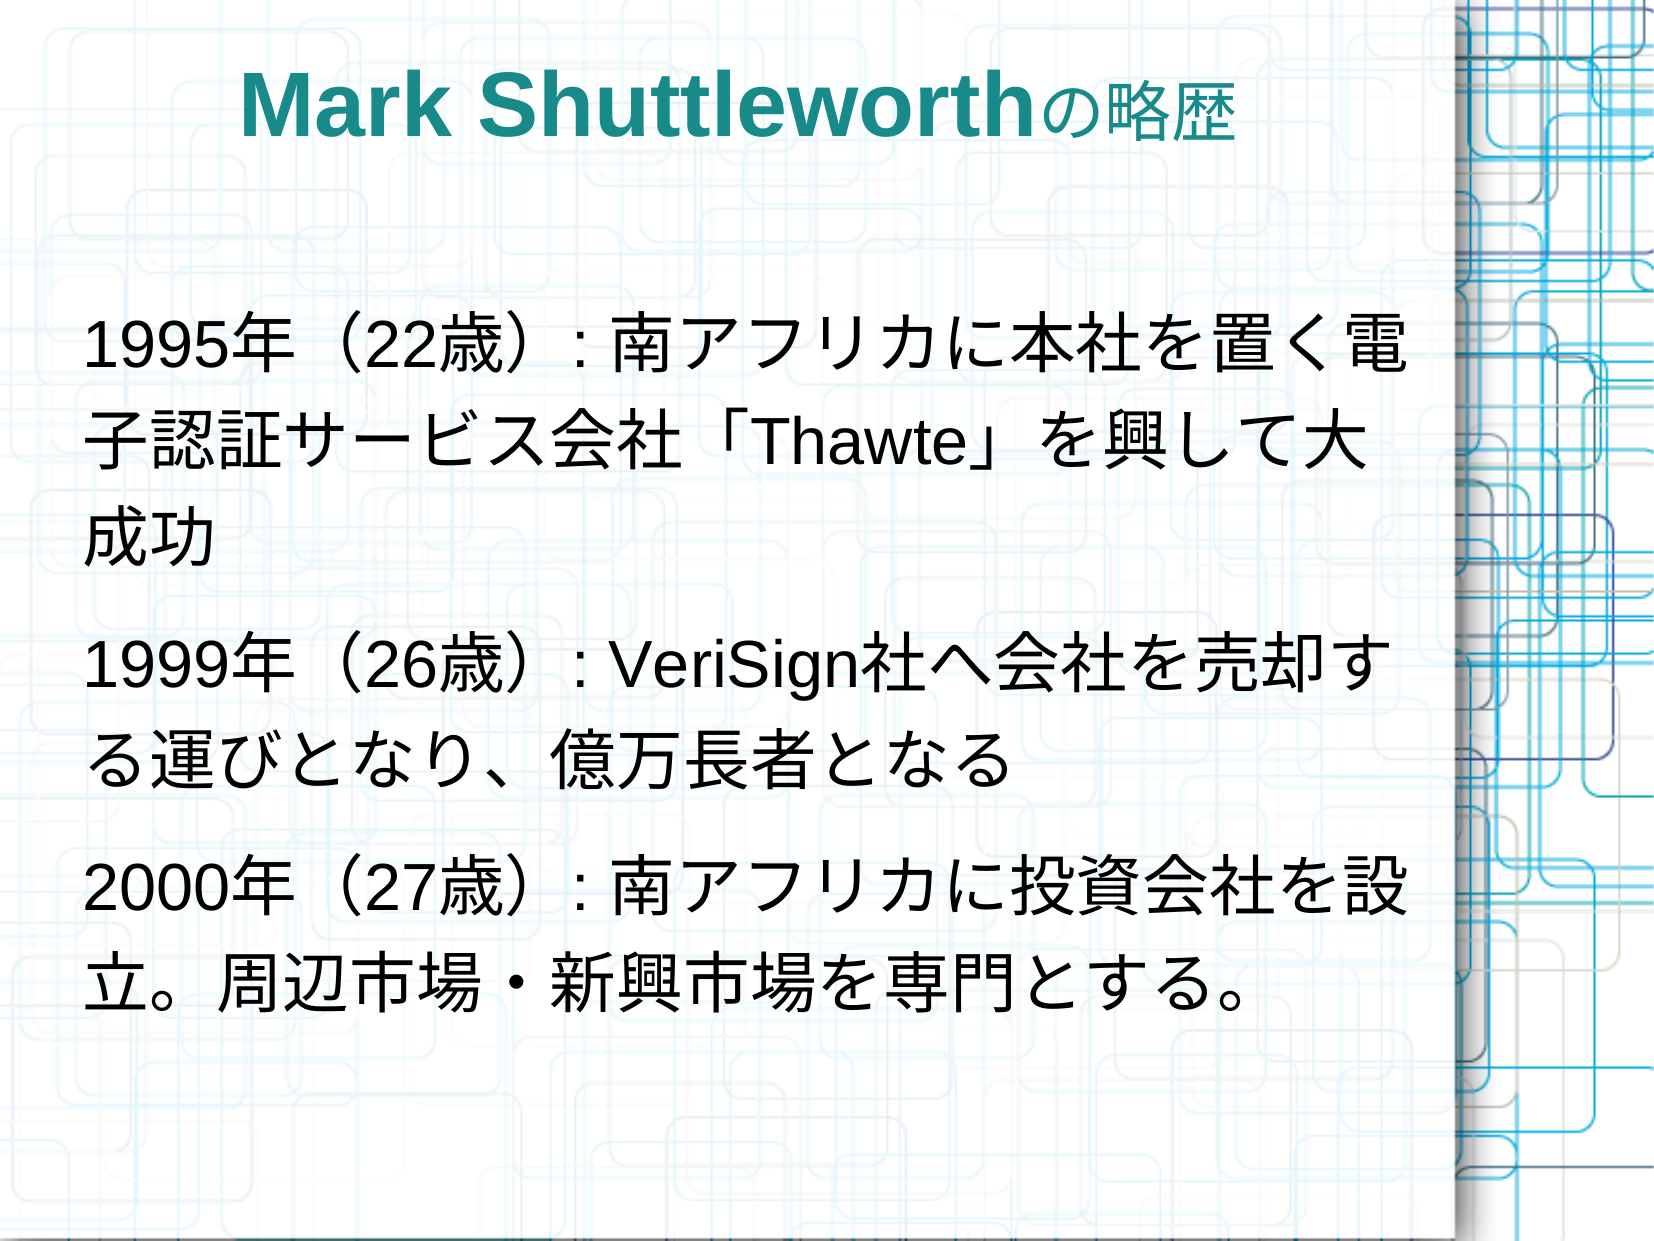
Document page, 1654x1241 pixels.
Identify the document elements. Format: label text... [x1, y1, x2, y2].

list 1995年（22歳）: 南アフリカに本社を置く電子認証サービス会社「Thawte」を興して大成功 1999年（26歳）: VeriSign社へ会社を売却する運びとなり、億万長者となる 2000年（27歳）: 南アフリカに投資会社を設立。周辺市場・新興市場を専門とする。 [82, 290, 1418, 1010]
title Mark Shuttleworthの略歴 [59, 49, 1418, 257]
picture [0, 0, 1654, 1241]
